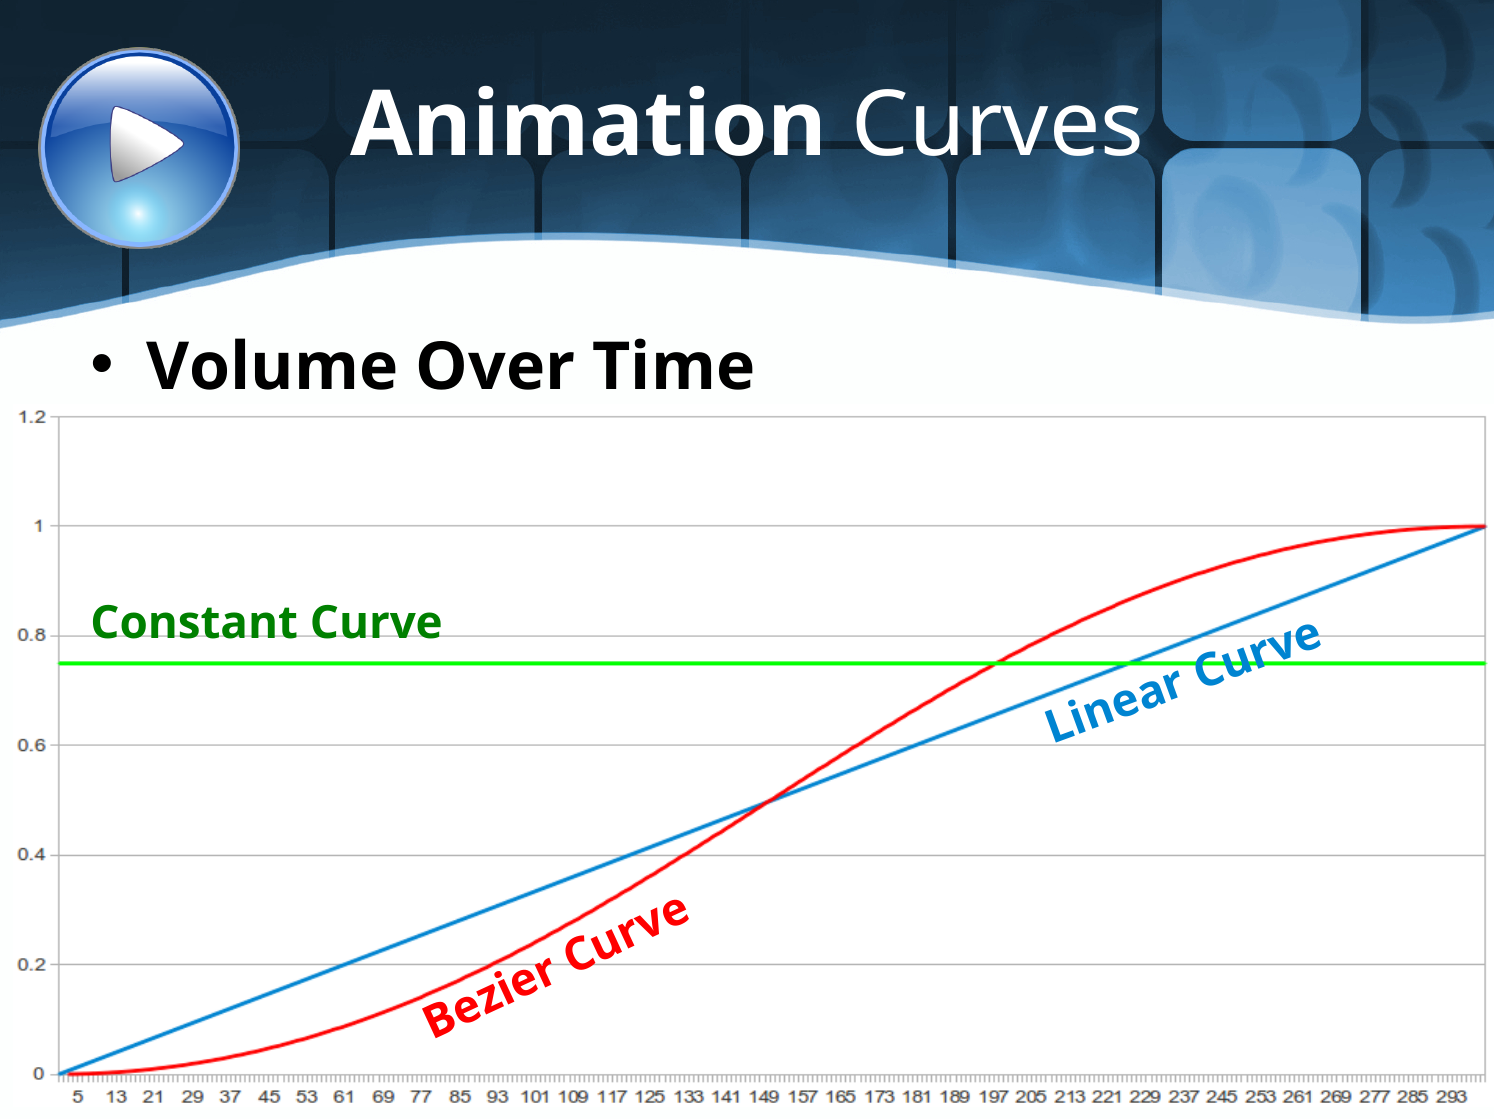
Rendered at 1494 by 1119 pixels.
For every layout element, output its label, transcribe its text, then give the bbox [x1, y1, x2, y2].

picture [0, 0, 1494, 1119]
list Bezier Curve [396, 731, 998, 1062]
list Constant Curve [75, 585, 691, 656]
title Animation Curves [74, 25, 1420, 213]
list Linear Curve [1020, 547, 1463, 766]
list Volume Over Time [75, 315, 1420, 404]
